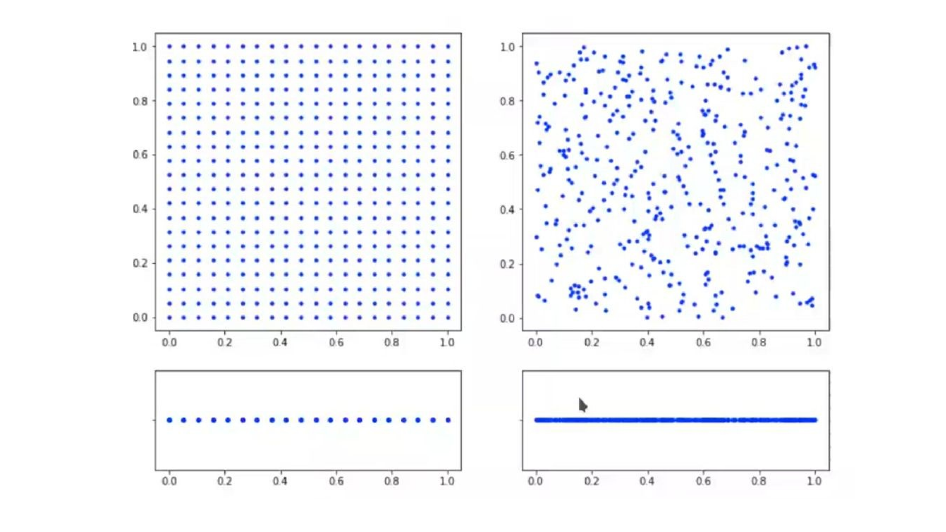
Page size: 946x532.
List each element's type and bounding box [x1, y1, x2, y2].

picture [133, 16, 855, 499]
